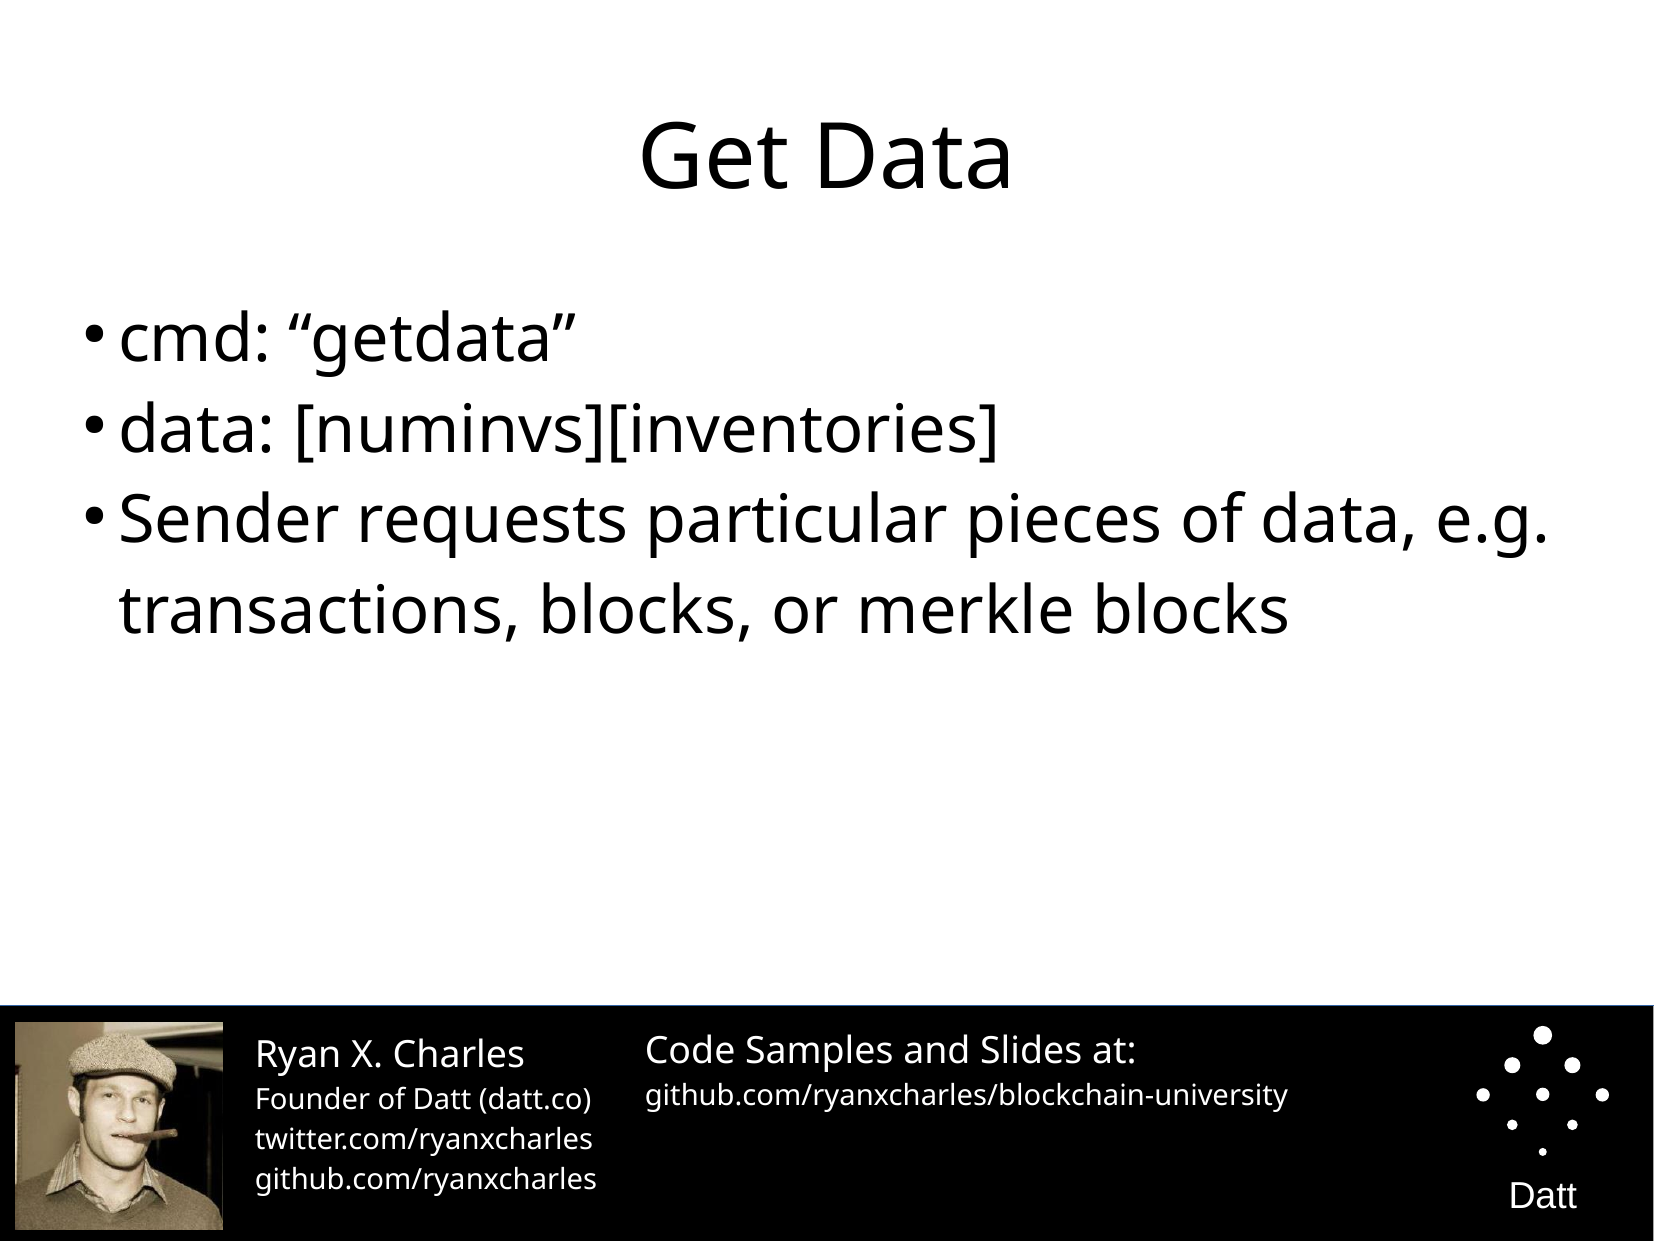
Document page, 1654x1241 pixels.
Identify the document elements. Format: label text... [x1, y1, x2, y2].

text_box Datt [1452, 1167, 1633, 1241]
text_box [0, 1005, 1654, 1241]
text_box Ryan X. Charles Founder of Datt (datt.co) twitter.com/ryanxcharles github.com/ryanxcharles [240, 1020, 976, 1241]
picture [15, 1022, 223, 1231]
title Get Data [82, 49, 1571, 257]
subtitle cmd: “getdata” data: [numinvs][inventories] Sender requests particular pieces of data, e.g. transactions, blocks, or merkle blocks [82, 290, 1571, 1005]
text_box Code Samples and Slides at: github.com/ryanxcharles/blockchain-university [630, 1015, 1403, 1156]
picture [1475, 1023, 1611, 1159]
